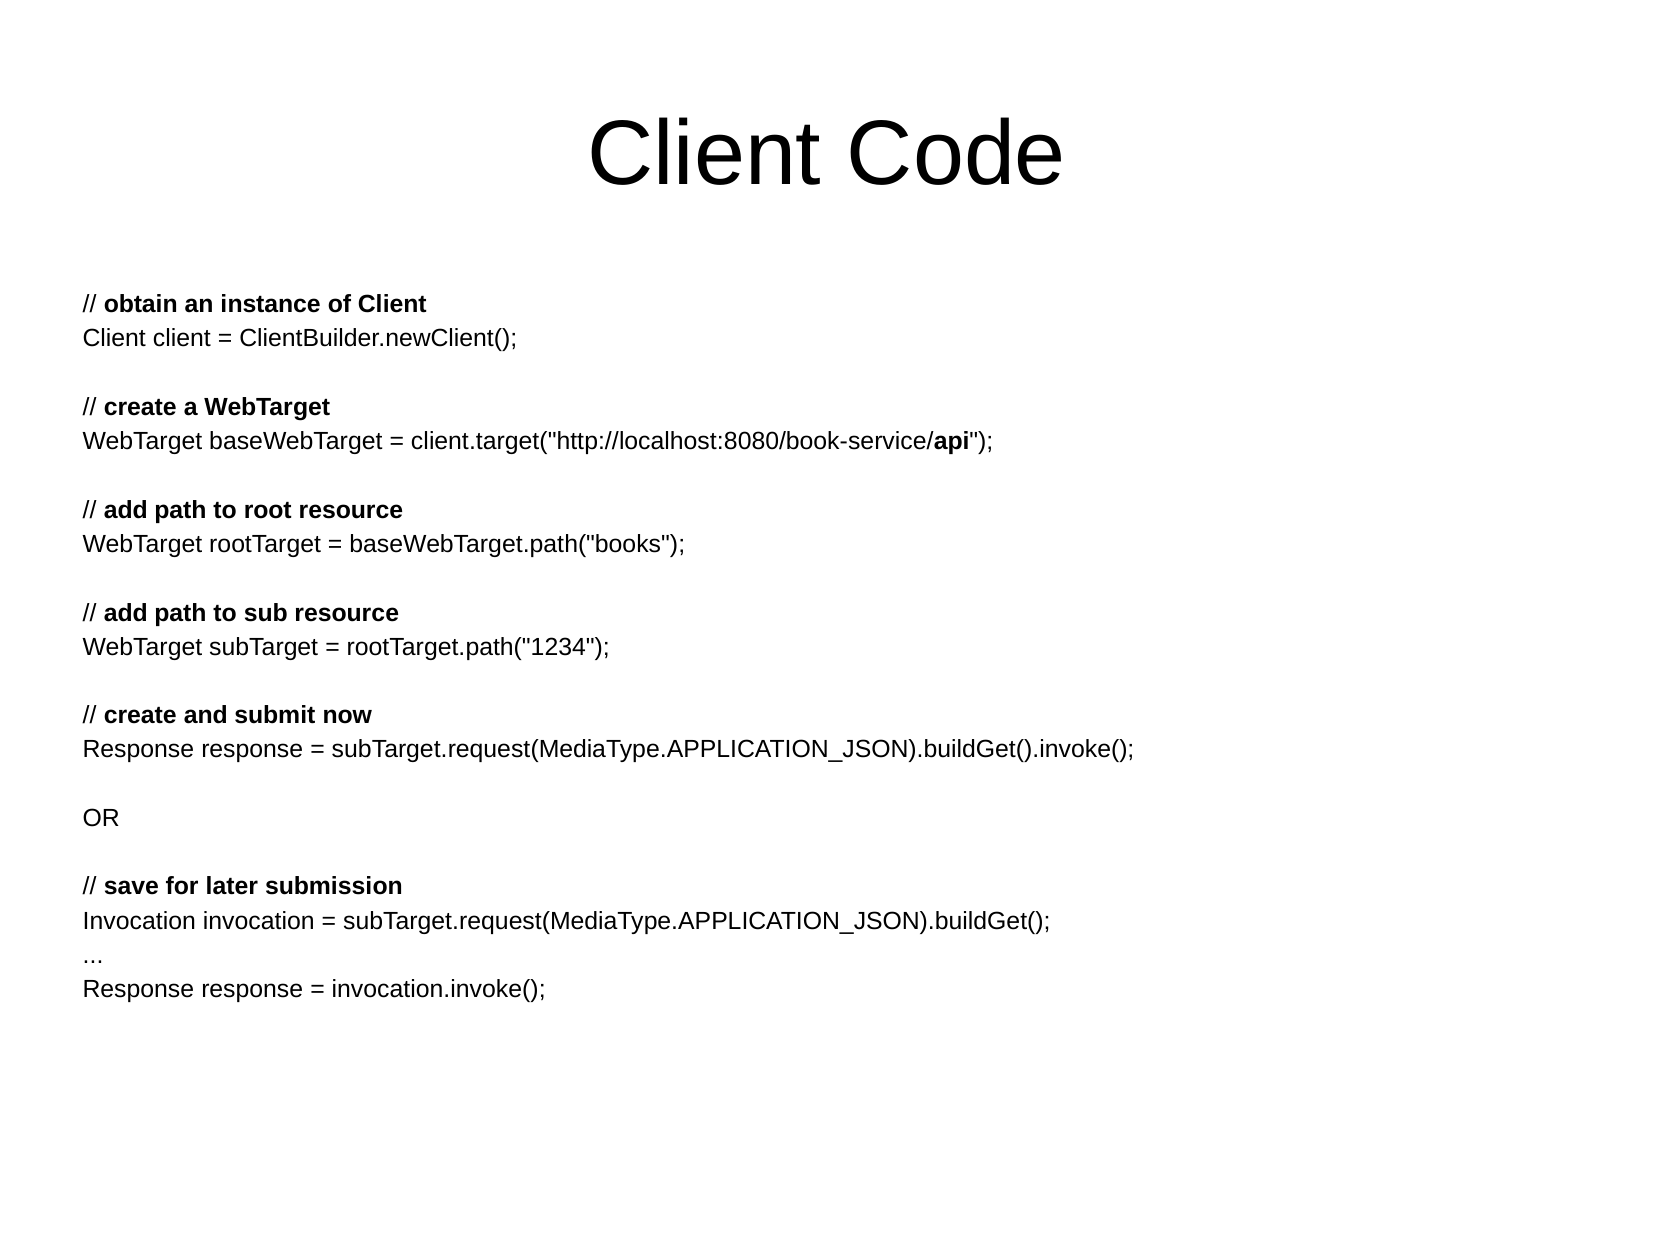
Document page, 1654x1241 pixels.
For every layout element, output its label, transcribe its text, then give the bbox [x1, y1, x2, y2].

list // obtain an instance of Client Client client = ClientBuilder.newClient(); // create a WebTarget WebTarget baseWebTarget = client.target("http://localhost:8080/book-service/api"); // add path to root resource WebTarget rootTarget = baseWebTarget.path("books"); // add path to sub resource WebTarget subTarget = rootTarget.path("1234"); // create and submit now Response response = subTarget.request(MediaType.APPLICATION_JSON).buildGet().invoke(); OR // save for later submission Invocation invocation = subTarget.request(MediaType.APPLICATION_JSON).buildGet(); ... Response response = invocation.invoke(); [82, 290, 1538, 1010]
title Client Code [82, 49, 1571, 257]
